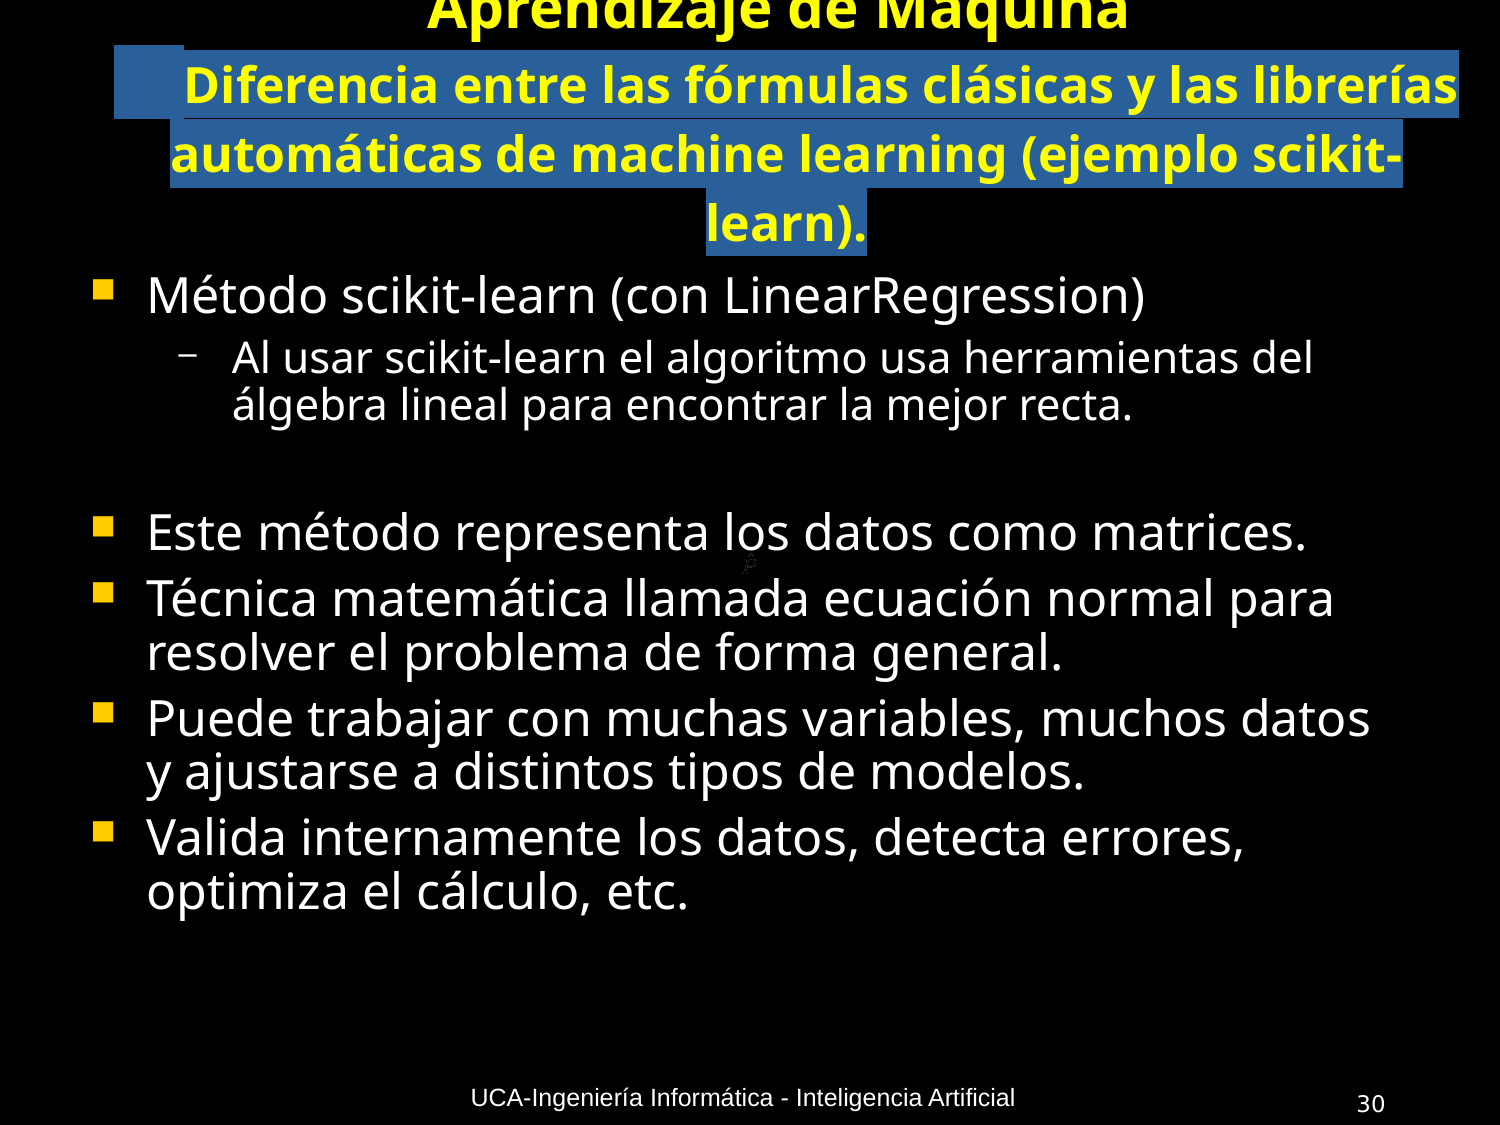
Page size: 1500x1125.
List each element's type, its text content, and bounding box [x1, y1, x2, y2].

title Aprendizaje de Máquina Diferencia entre las fórmulas clásicas y las librerías automáticas de machine learning (ejemplo scikit-learn). [75, 39, 1463, 257]
text_box Método scikit-learn (con LinearRegression) Al usar scikit-learn el algoritmo usa herramientas del álgebra lineal para encontrar la mejor recta. Este método representa los datos como matrices. Técnica matemática llamada ecuación normal para resolver el problema de forma general. Puede trabajar con muchas variables, muchos datos y ajustarse a distintos tipos de modelos. Valida internamente los datos, detecta errores, optimiza el cálculo, etc. [75, 262, 1426, 1080]
